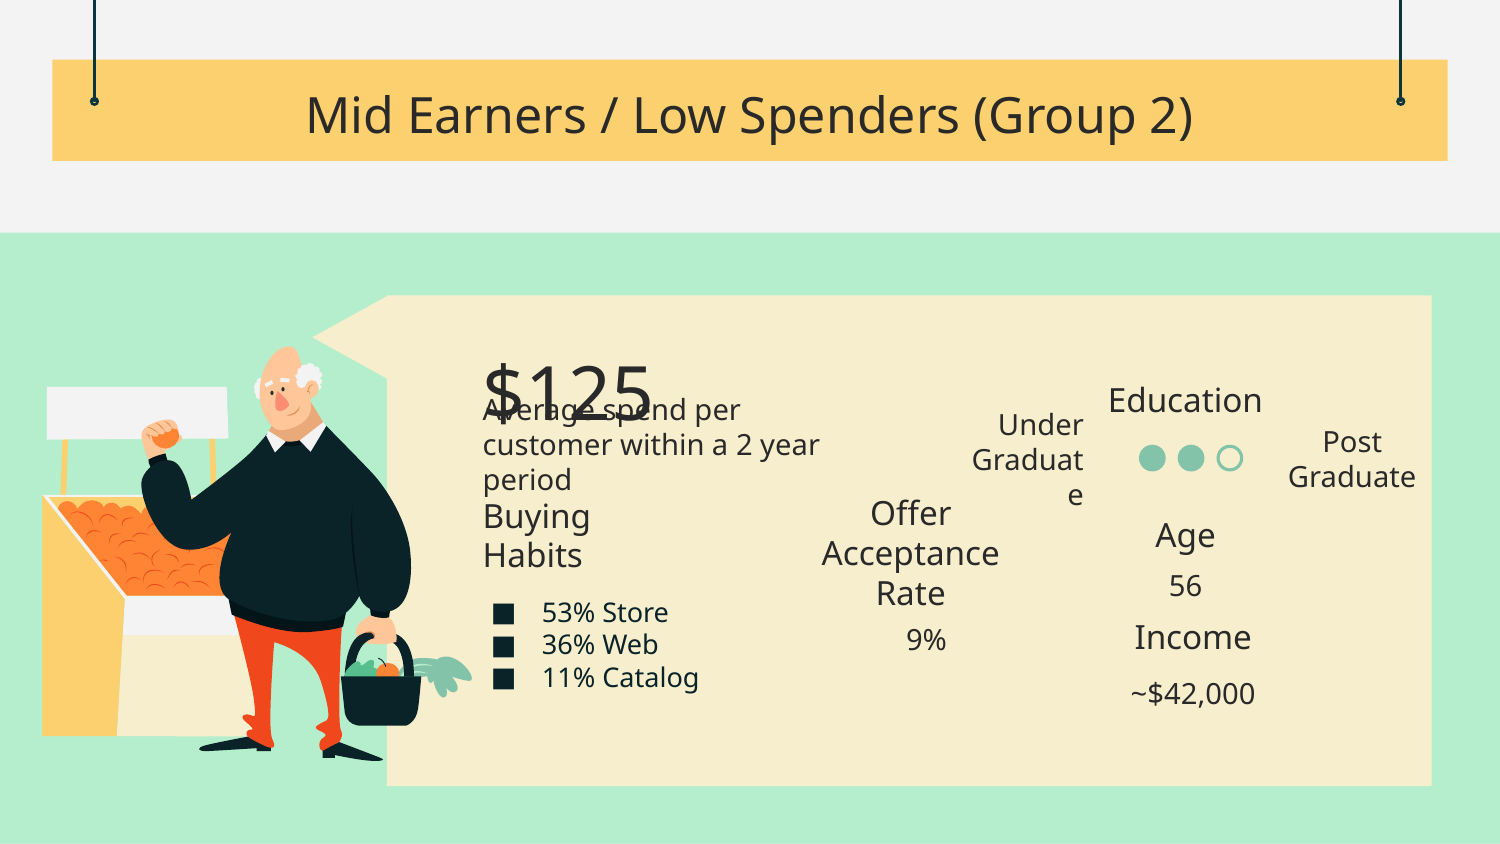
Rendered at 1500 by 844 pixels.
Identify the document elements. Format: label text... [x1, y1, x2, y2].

text_box 9% [869, 620, 969, 656]
text_box Age [1111, 497, 1245, 554]
text_box $125 [467, 346, 853, 436]
text_box Under Graduate [942, 440, 1084, 476]
text_box Post Graduate [1268, 440, 1421, 476]
text_box Education [1087, 362, 1269, 419]
text_box [42, 295, 1432, 787]
text_box ~$42,000 [1106, 674, 1265, 710]
text_box Average spend per customer within a 2 year period [467, 461, 853, 497]
text_box Income [1119, 599, 1253, 656]
text_box Offer Acceptance Rate [778, 556, 1028, 613]
title Mid Earners / Low Spenders (Group 2) [225, 68, 1274, 164]
text_box 53% Store 36% Web 11% Catalog [451, 580, 720, 675]
text_box Age [1181, 531, 1191, 545]
text_box Buying Habits [467, 518, 688, 575]
text_box 56 [1144, 566, 1213, 599]
